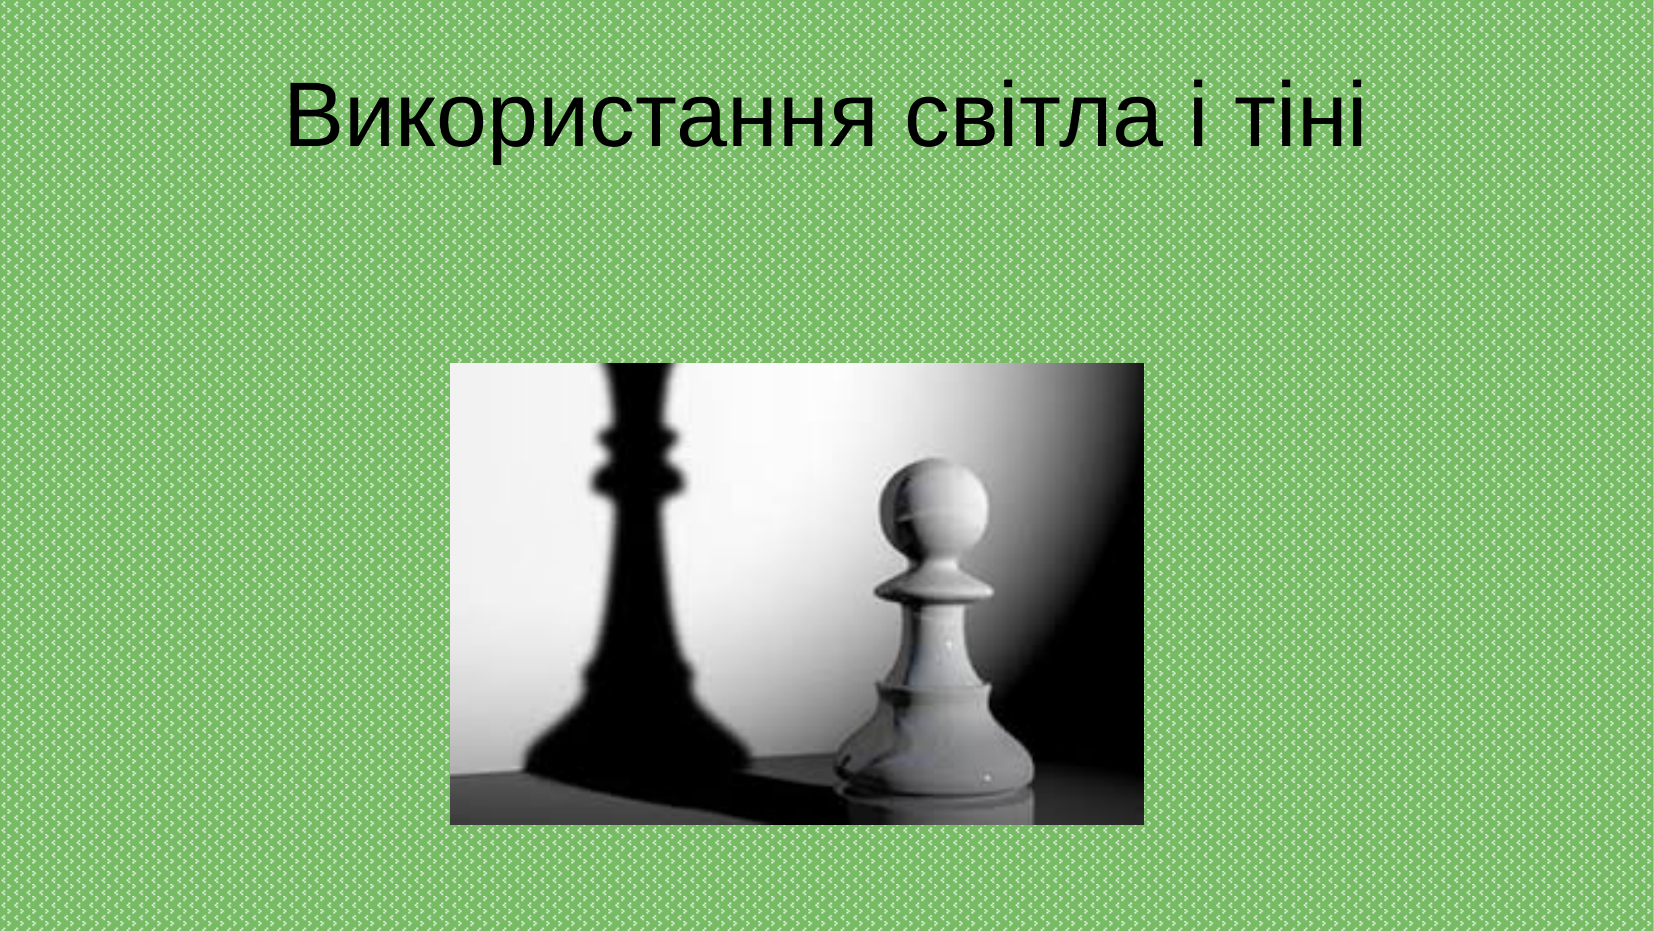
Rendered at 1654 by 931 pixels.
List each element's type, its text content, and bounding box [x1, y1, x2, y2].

picture [0, 0, 1654, 931]
title Використання світла і тіні [82, 37, 1571, 193]
